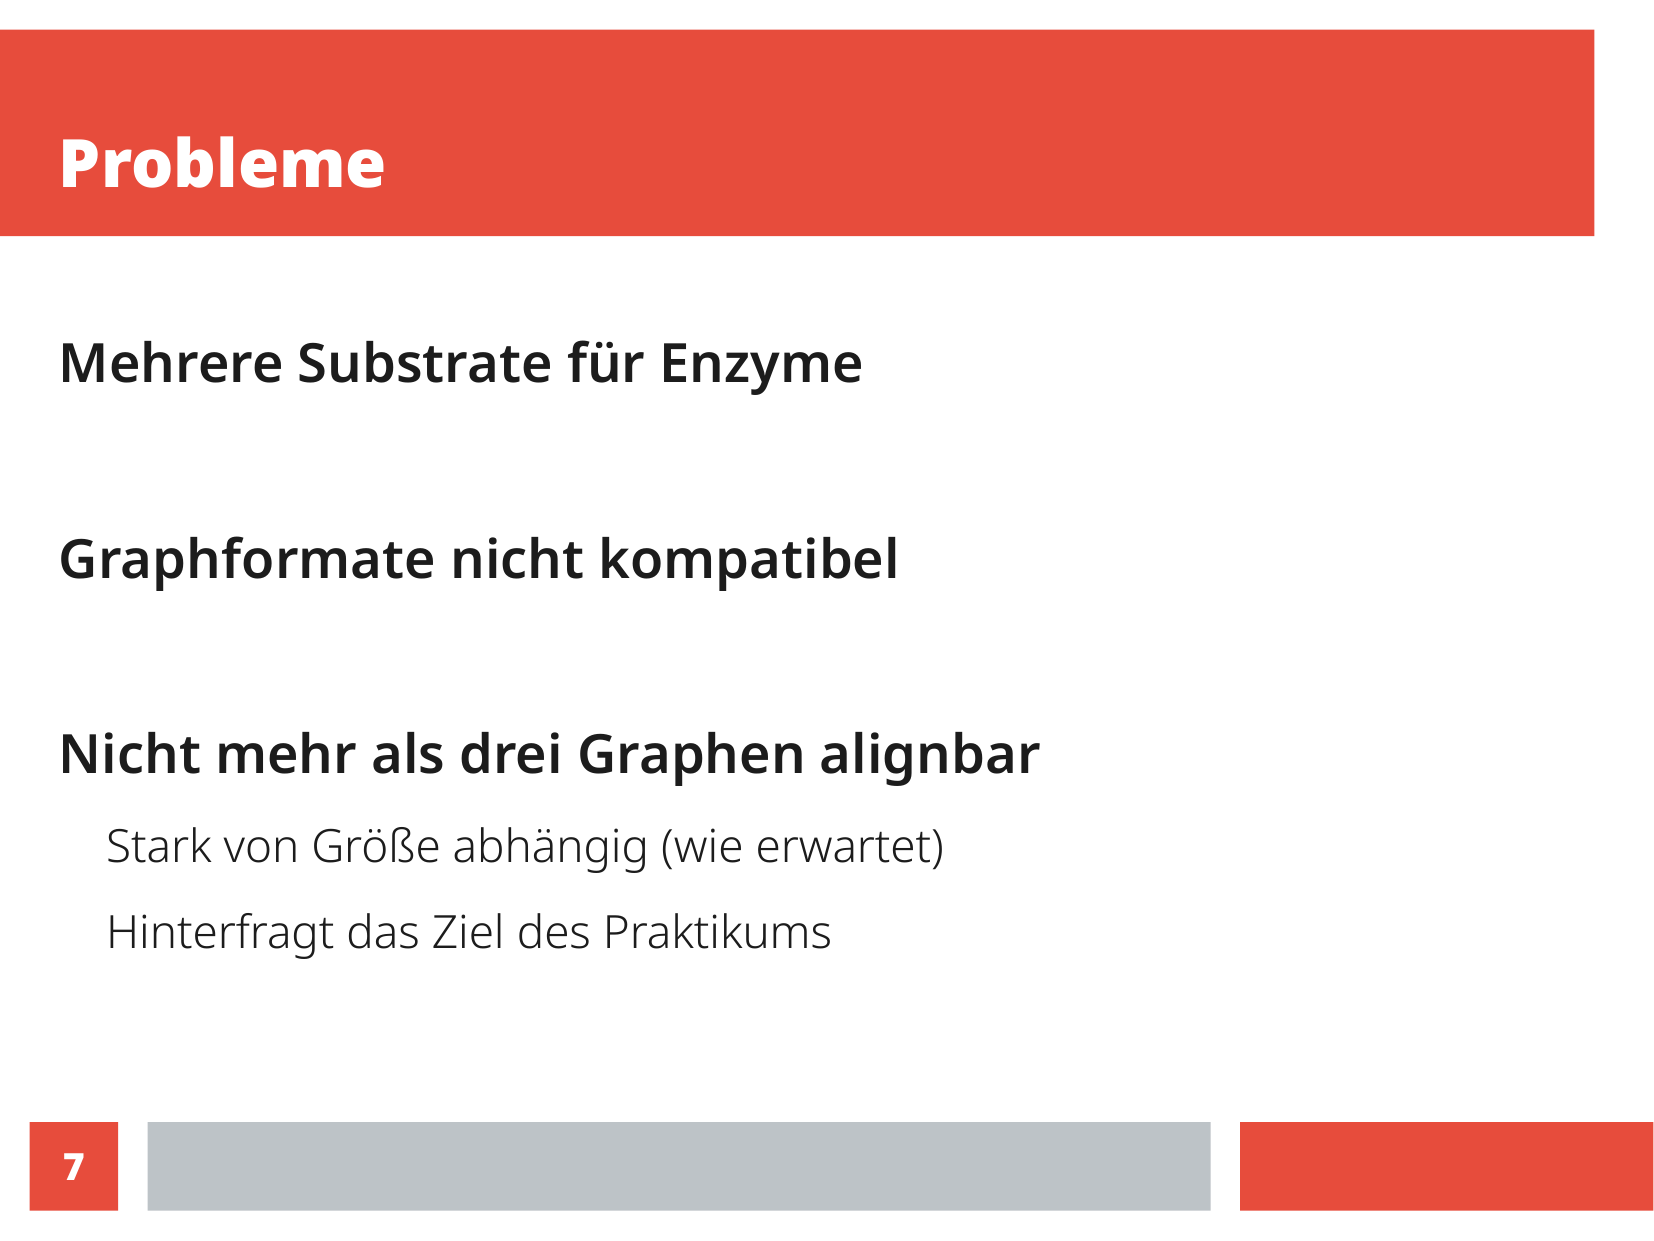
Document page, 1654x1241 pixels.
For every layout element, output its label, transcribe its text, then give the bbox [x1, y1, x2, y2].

list Mehrere Substrate für Enzyme Graphformate nicht kompatibel Nicht mehr als drei Graphen alignbar Stark von Größe abhängig (wie erwartet) Hinterfragt das Ziel des Praktikums [59, 324, 1565, 1093]
title Probleme [59, 59, 1595, 207]
